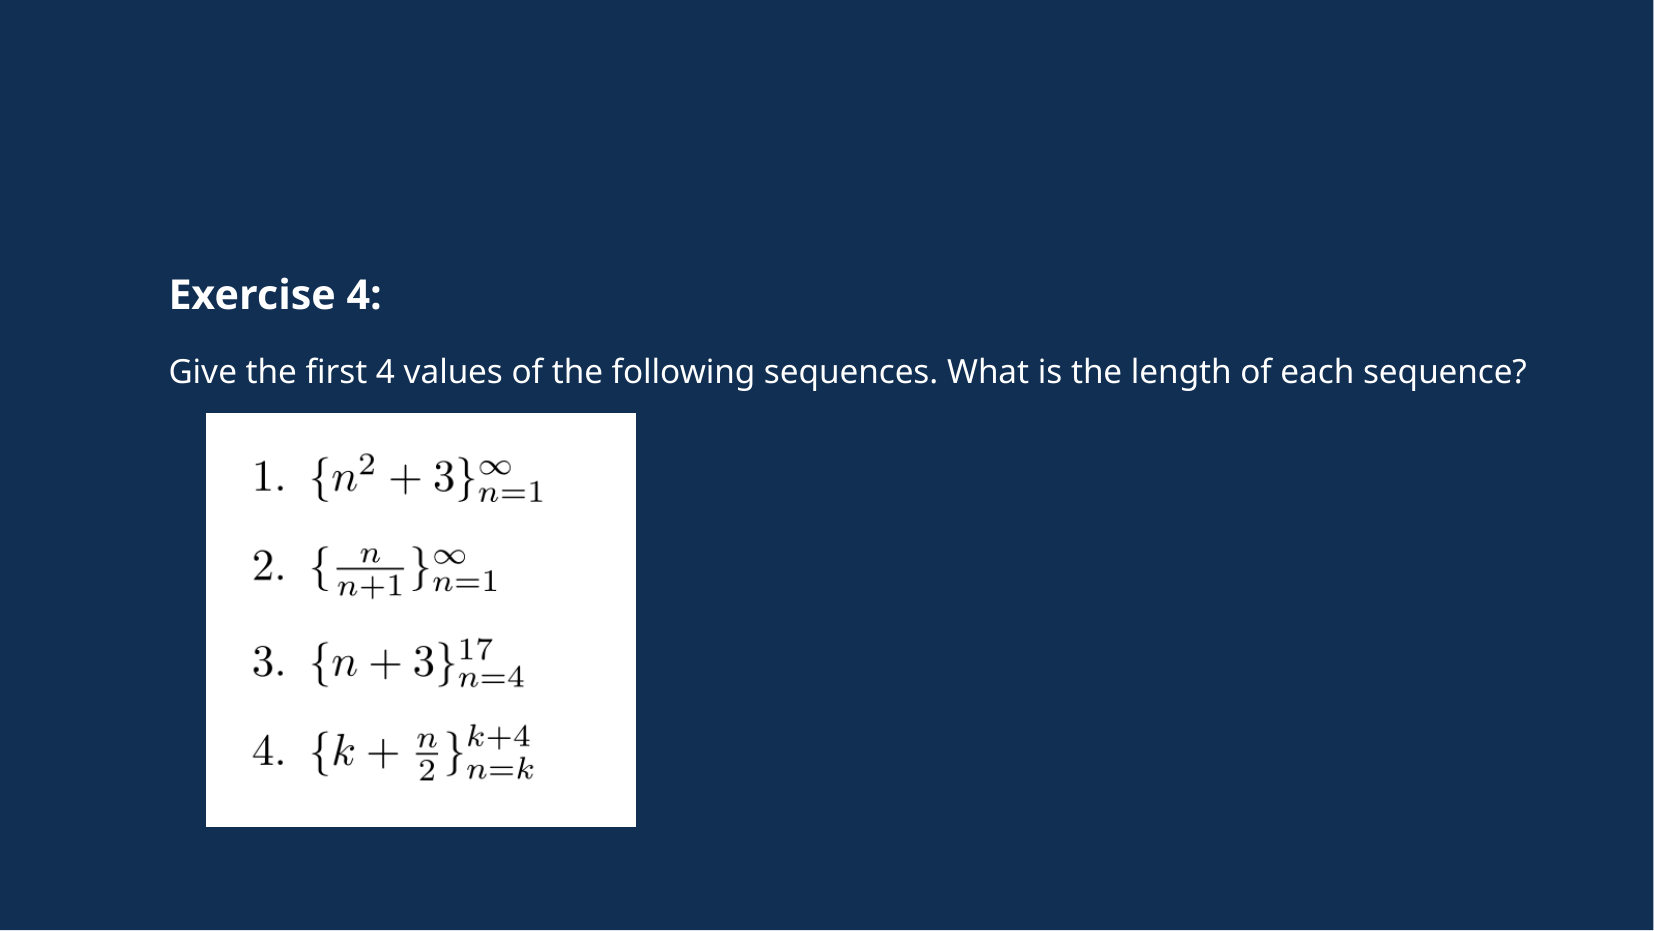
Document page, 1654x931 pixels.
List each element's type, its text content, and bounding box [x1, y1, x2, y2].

list Exercise 4: Give the first 4 values of the following sequences. What is the length of each sequence? [97, 268, 1563, 806]
picture [206, 413, 636, 827]
